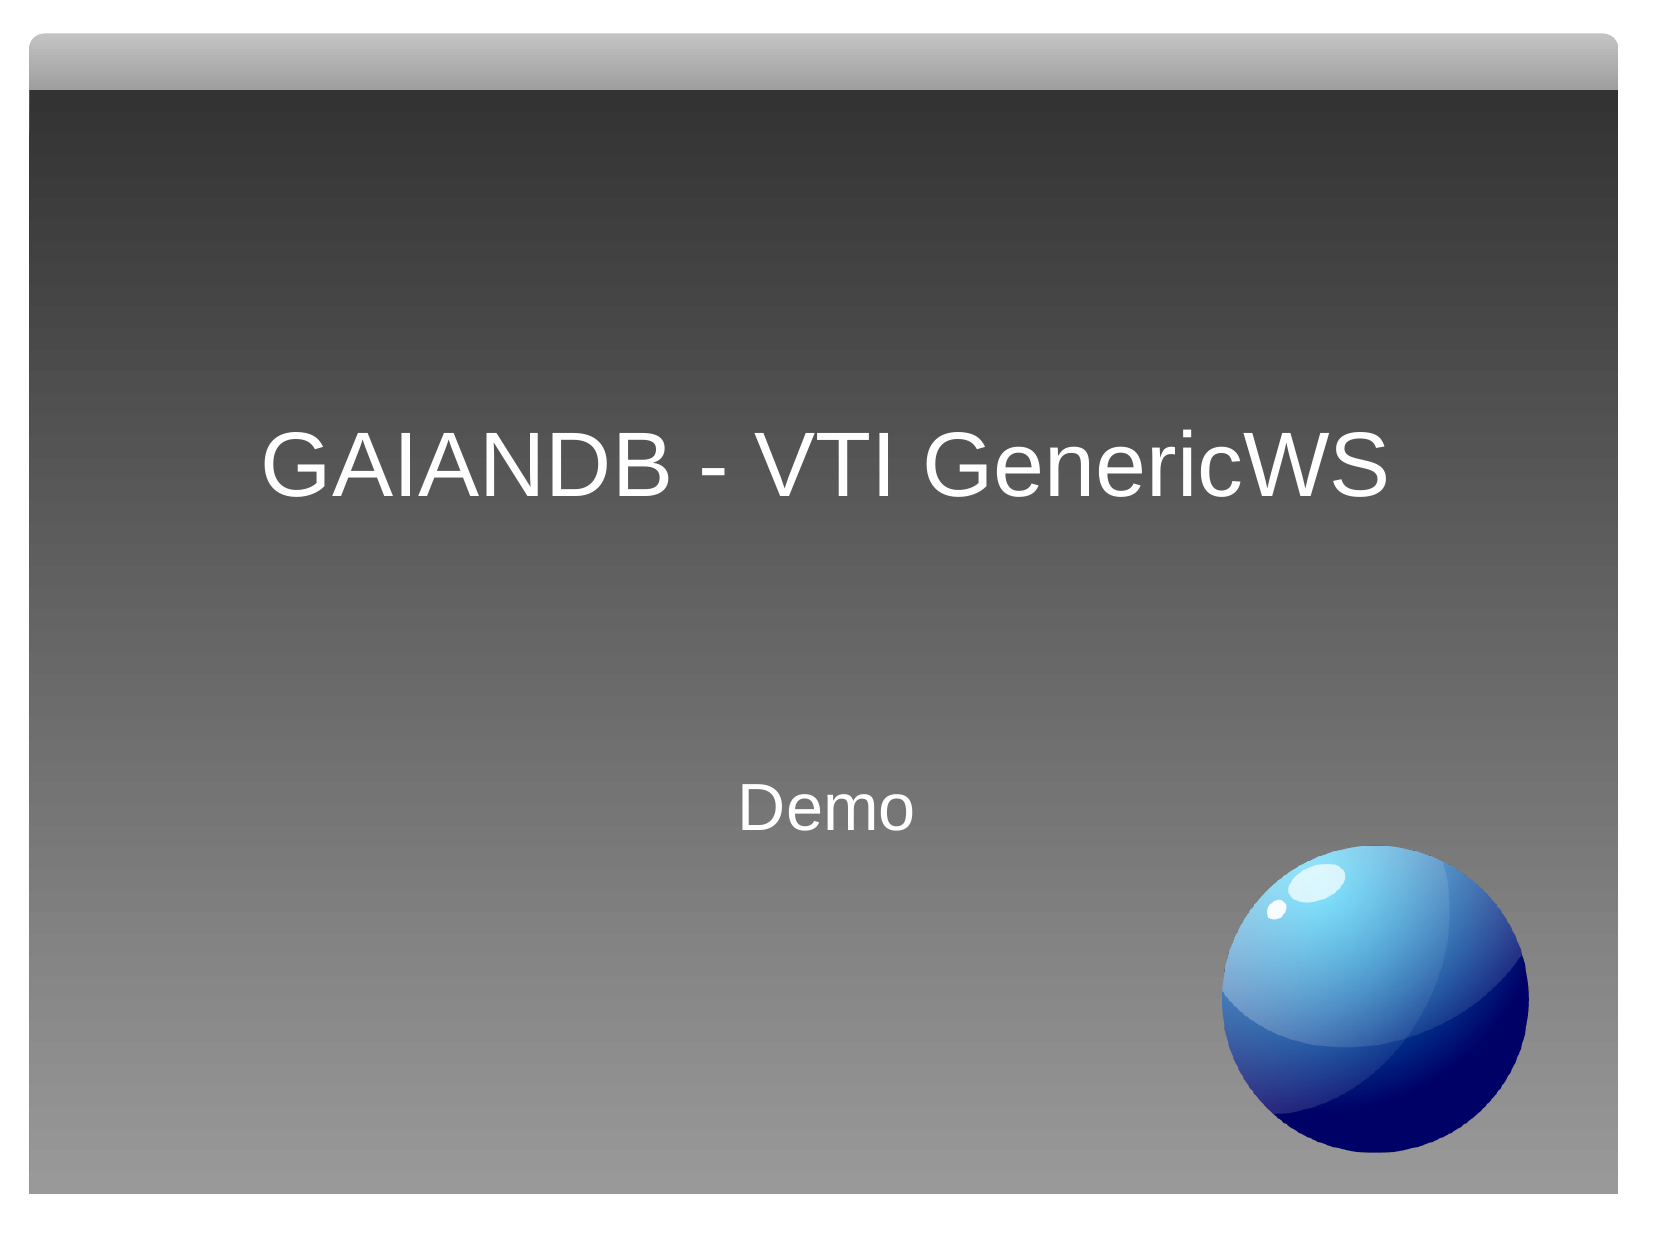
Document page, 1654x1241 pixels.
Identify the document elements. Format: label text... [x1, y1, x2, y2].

picture [1190, 826, 1560, 1172]
title GAIANDB - VTI GenericWS [122, 331, 1531, 598]
subtitle Demo [247, 649, 1407, 966]
